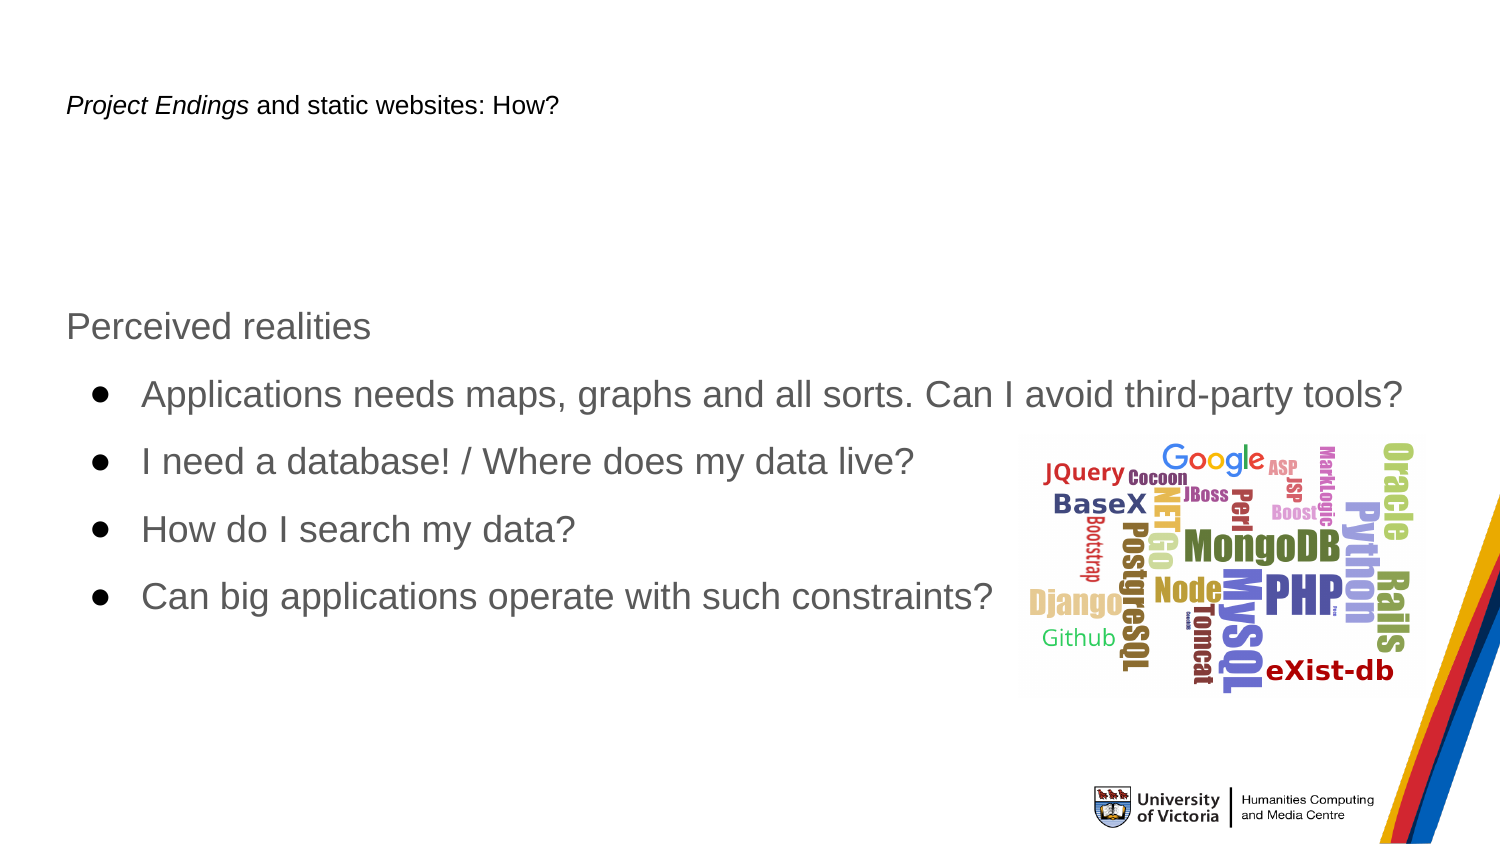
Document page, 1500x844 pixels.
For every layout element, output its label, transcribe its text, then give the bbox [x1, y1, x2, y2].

picture [1018, 434, 1426, 698]
title Project Endings and static websites: How? [51, 72, 1449, 167]
picture [1094, 483, 1500, 844]
list Perceived realities Applications needs maps, graphs and all sorts. Can I avoid third-party tools? I need a database! / Where does my data live? How do I search my data? Can big applications operate with such constraints? [51, 265, 1449, 750]
